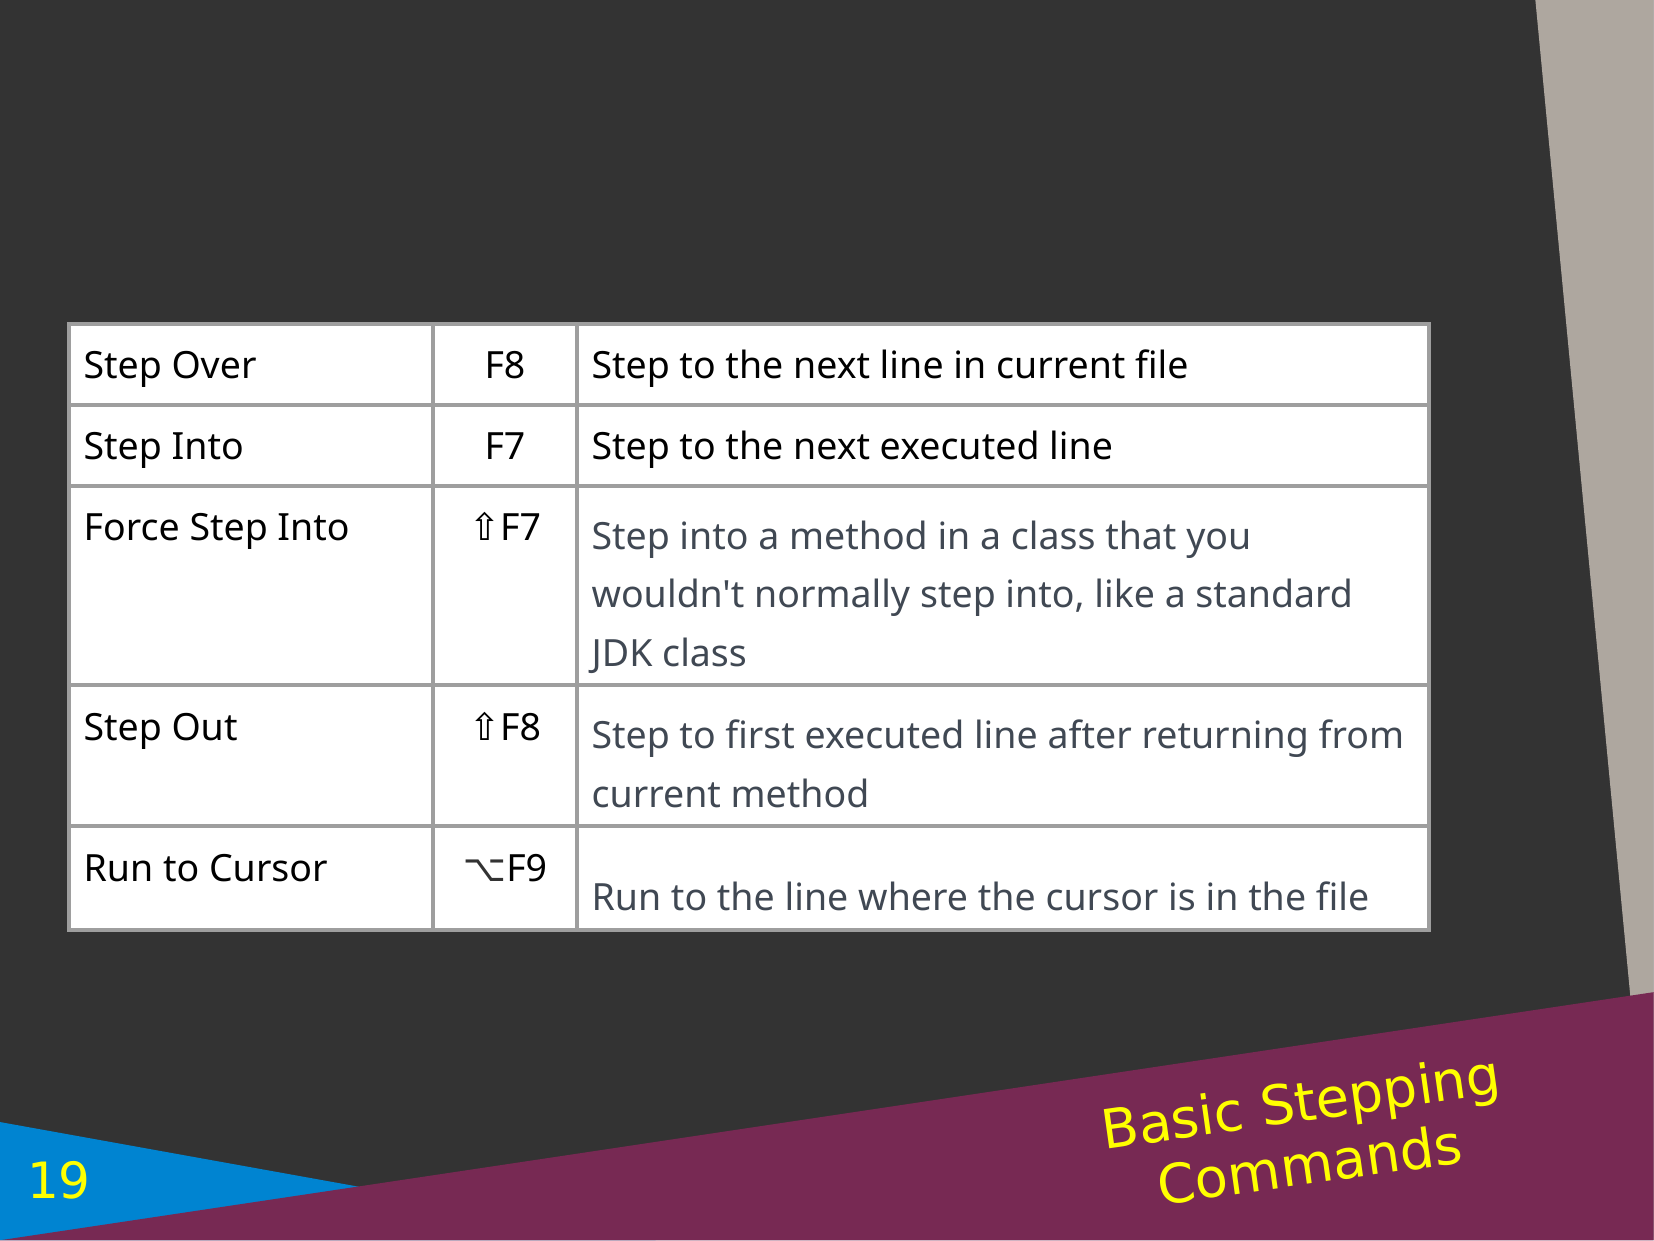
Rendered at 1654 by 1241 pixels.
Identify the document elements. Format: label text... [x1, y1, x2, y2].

table_cell Step to first executed line after returning from current method [579, 687, 1427, 824]
table_cell Step to the next executed line [579, 407, 1427, 484]
title Basic Stepping Commands [956, 995, 1654, 1241]
table_cell F7 [435, 407, 575, 484]
table_cell Step into a method in a class that you wouldn't normally step into, like a standard JDK class [579, 488, 1427, 683]
table_cell Run to Cursor [71, 828, 431, 928]
table_cell ⌥F9 [435, 828, 575, 928]
table_cell Step Out [71, 687, 431, 824]
table_cell Run to the line where the cursor is in the file [579, 828, 1427, 928]
table_header F8 [435, 326, 575, 403]
table_header Step Over [71, 326, 431, 403]
table_cell Force Step Into [71, 488, 431, 683]
table_cell ⇧F7 [435, 488, 575, 683]
table_cell ⇧F8 [435, 687, 575, 824]
table_header Step to the next line in current file [579, 326, 1427, 403]
table_cell Step Into [71, 407, 431, 484]
